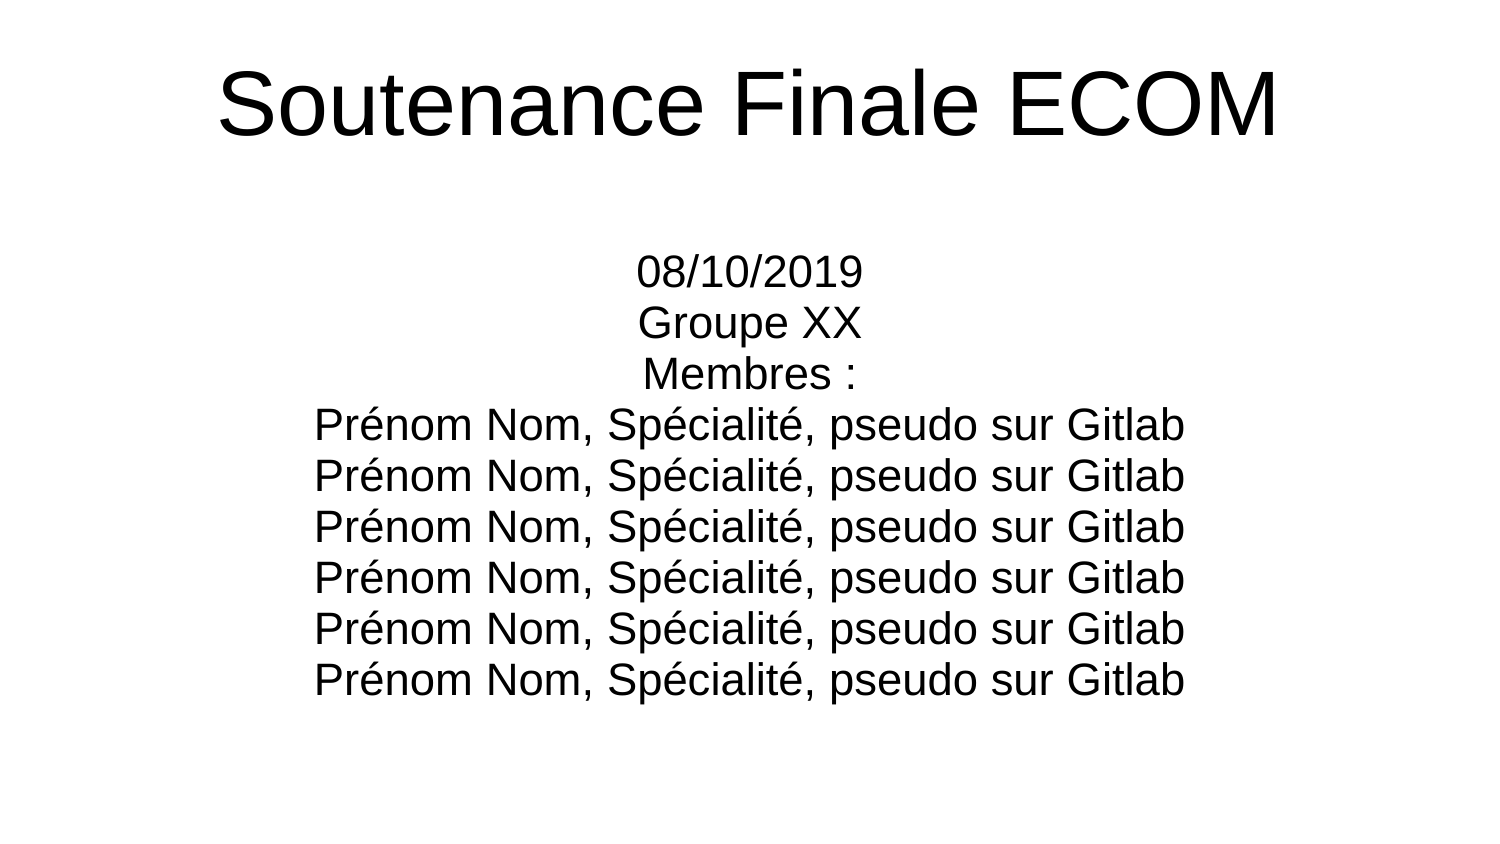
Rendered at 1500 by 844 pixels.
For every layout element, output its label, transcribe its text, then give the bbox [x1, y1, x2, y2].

subtitle 08/10/2019 Groupe XX Membres : Prénom Nom, Spécialité, pseudo sur Gitlab Prénom Nom, Spécialité, pseudo sur Gitlab Prénom Nom, Spécialité, pseudo sur Gitlab Prénom Nom, Spécialité, pseudo sur Gitlab Prénom Nom, Spécialité, pseudo sur Gitlab Prénom Nom, Spécialité, pseudo sur Gitlab [75, 197, 1425, 755]
title Soutenance Finale ECOM [75, 33, 1425, 175]
